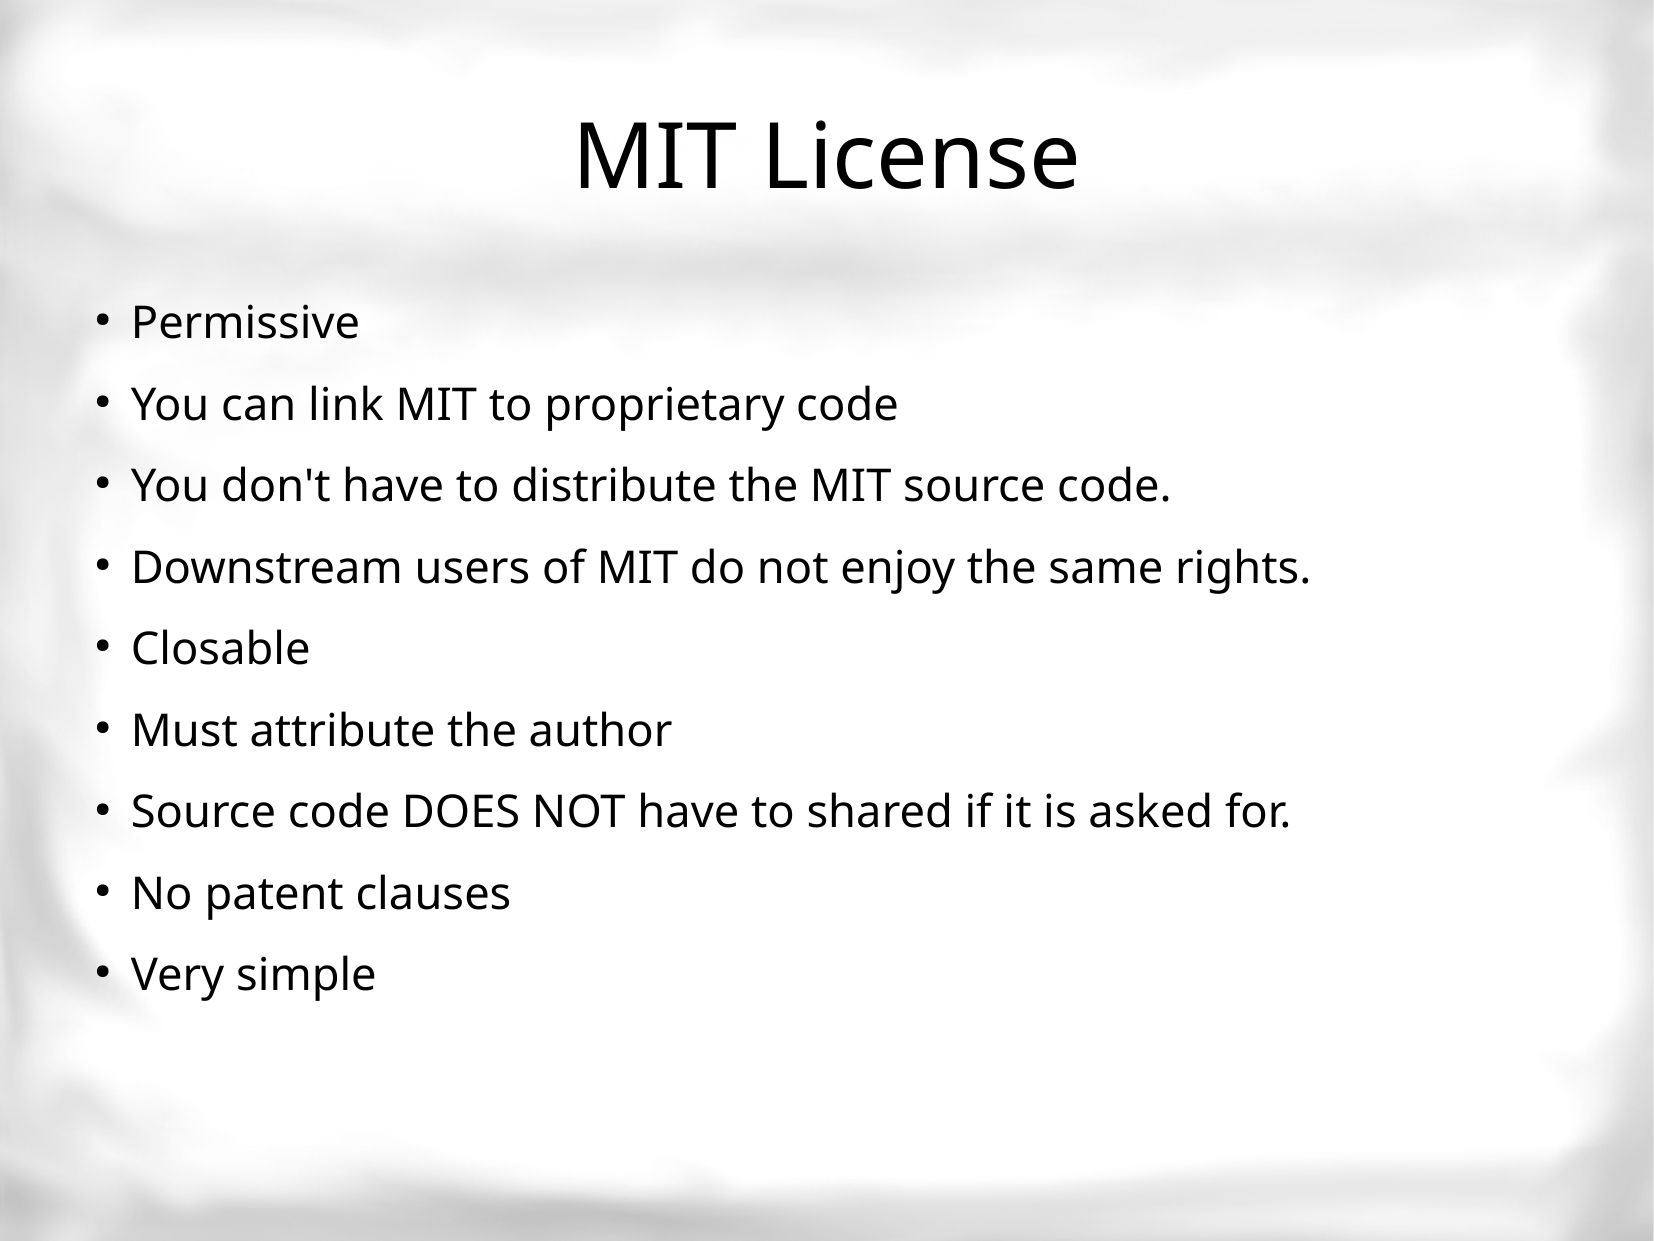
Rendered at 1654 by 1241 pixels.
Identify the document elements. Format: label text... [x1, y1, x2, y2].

picture [0, 0, 1654, 1241]
list Permissive You can link MIT to proprietary code You don't have to distribute the MIT source code. Downstream users of MIT do not enjoy the same rights. Closable Must attribute the author Source code DOES NOT have to shared if it is asked for. No patent clauses Very simple [82, 290, 1538, 1010]
title MIT License [82, 49, 1571, 257]
